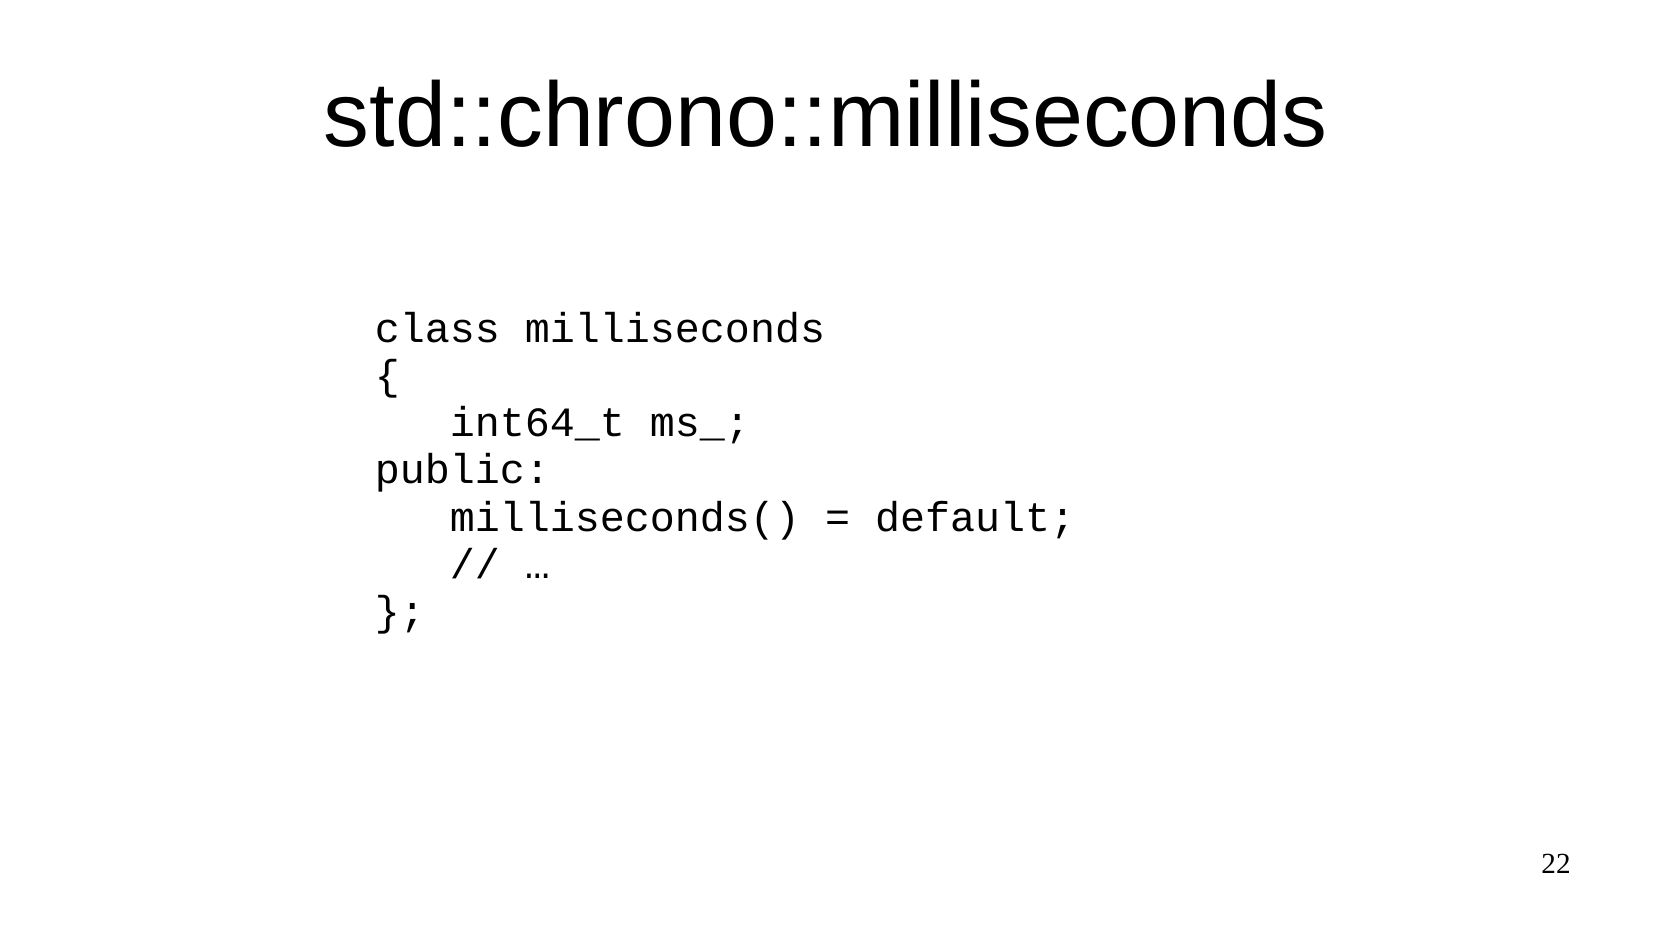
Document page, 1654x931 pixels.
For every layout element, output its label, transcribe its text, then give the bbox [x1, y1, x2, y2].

text_box class milliseconds { int64_t ms_; public: milliseconds() = default; // … }; [360, 300, 1321, 807]
title std::chrono::milliseconds [82, 37, 1571, 193]
